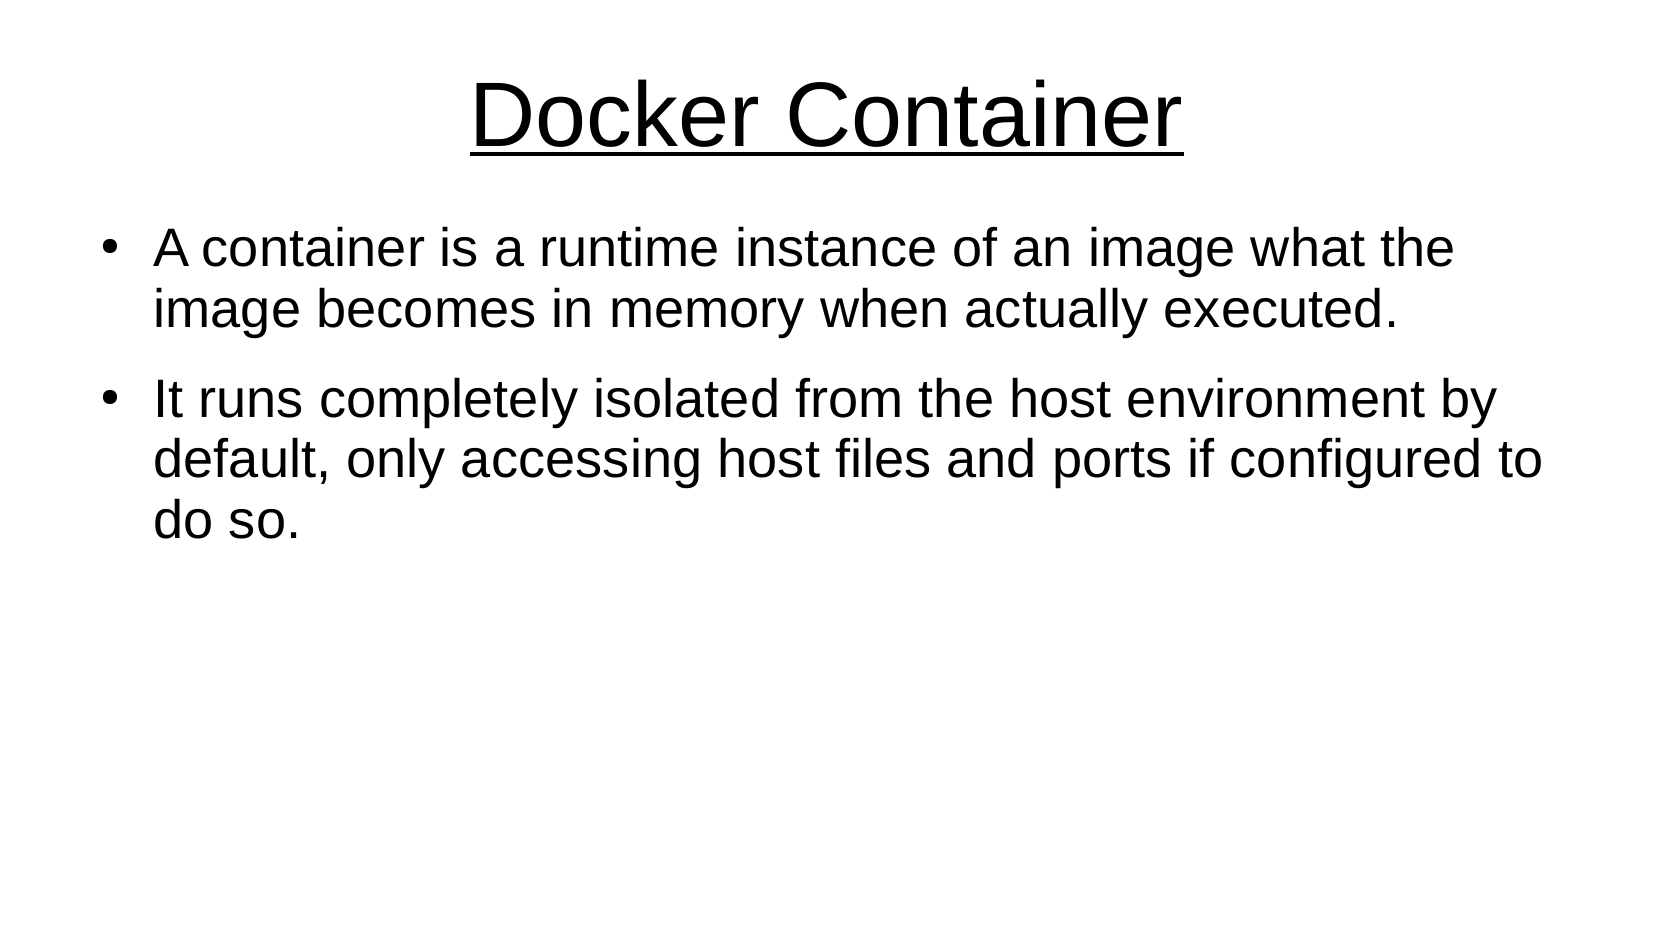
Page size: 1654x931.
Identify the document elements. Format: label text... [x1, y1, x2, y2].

title Docker Container [82, 37, 1571, 193]
list A container is a runtime instance of an image what the image becomes in memory when actually executed. It runs completely isolated from the host environment by default, only accessing host files and ports if configured to do so. [82, 217, 1571, 758]
